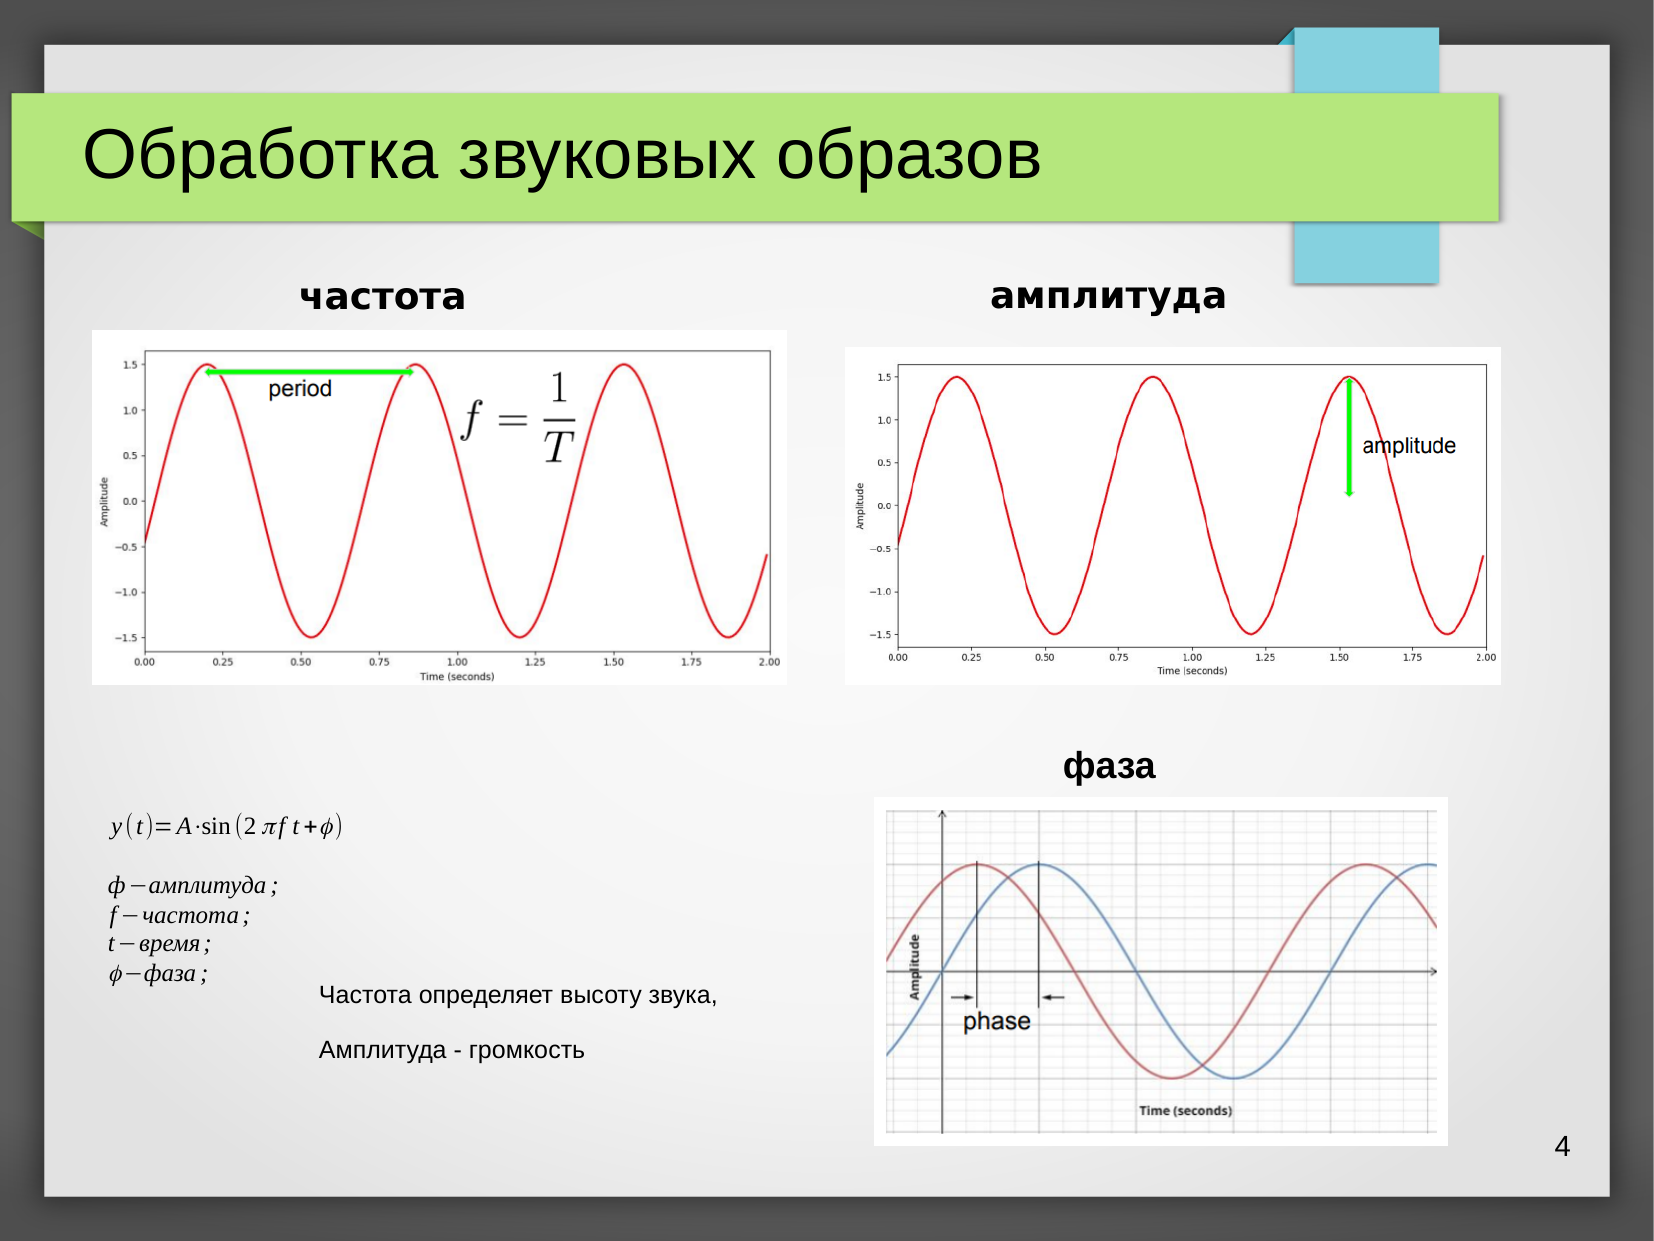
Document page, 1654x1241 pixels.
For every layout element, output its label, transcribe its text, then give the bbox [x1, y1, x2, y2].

picture [0, 0, 1654, 1241]
text_box амплитуда [975, 266, 1244, 331]
text_box фаза [1062, 744, 1229, 797]
chart [107, 810, 343, 1016]
title Обработка звуковых образов [82, 114, 1406, 194]
text_box частота [284, 267, 515, 331]
text_box Частота определяет высоту звука, Амплитуда - громкость [318, 980, 804, 1099]
